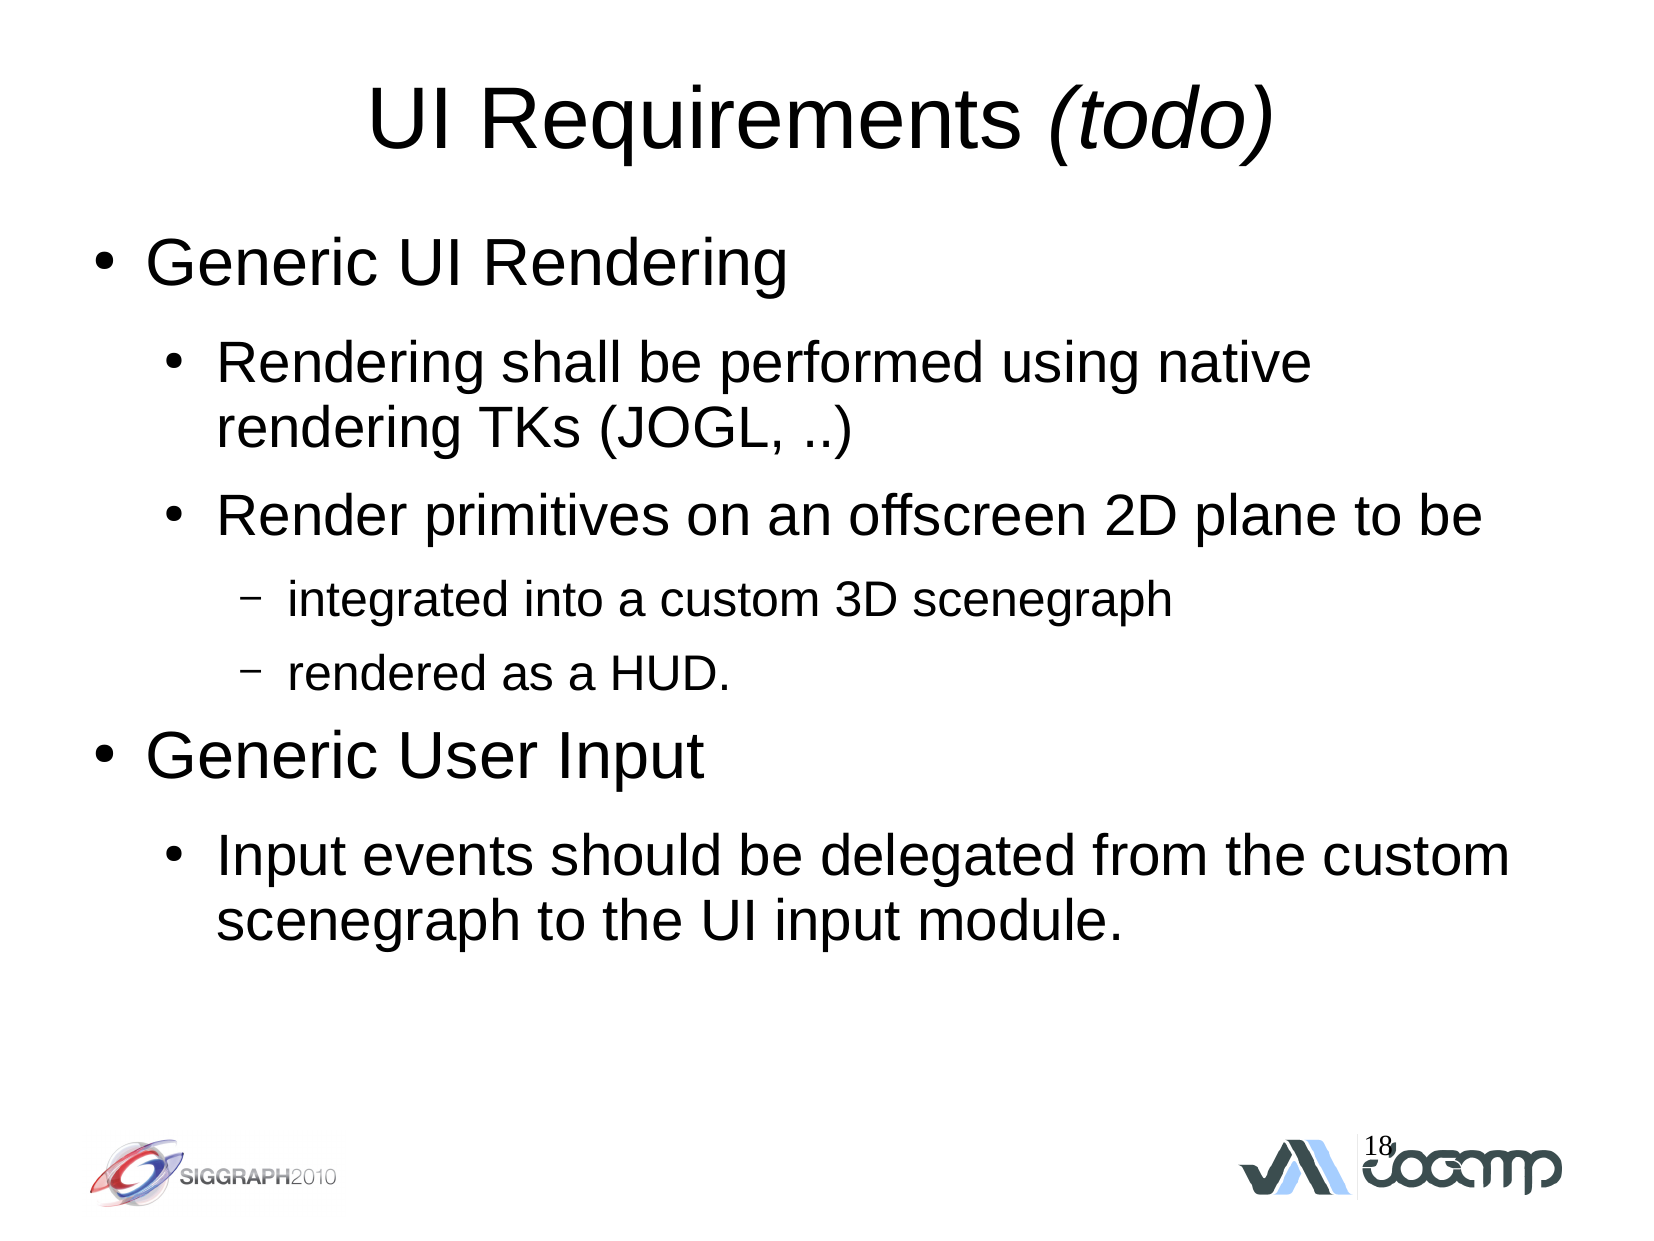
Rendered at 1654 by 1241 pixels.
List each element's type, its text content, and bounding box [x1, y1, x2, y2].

picture [82, 1130, 346, 1217]
list Generic UI Rendering Rendering shall be performed using native rendering TKs (JOGL, ..) Render primitives on an offscreen 2D plane to be integrated into a custom 3D scenegraph rendered as a HUD. Generic User Input Input events should be delegated from the custom scenegraph to the UI input module. [75, 225, 1571, 1044]
picture [1237, 1134, 1562, 1200]
title UI Requirements (todo) [68, 56, 1576, 181]
